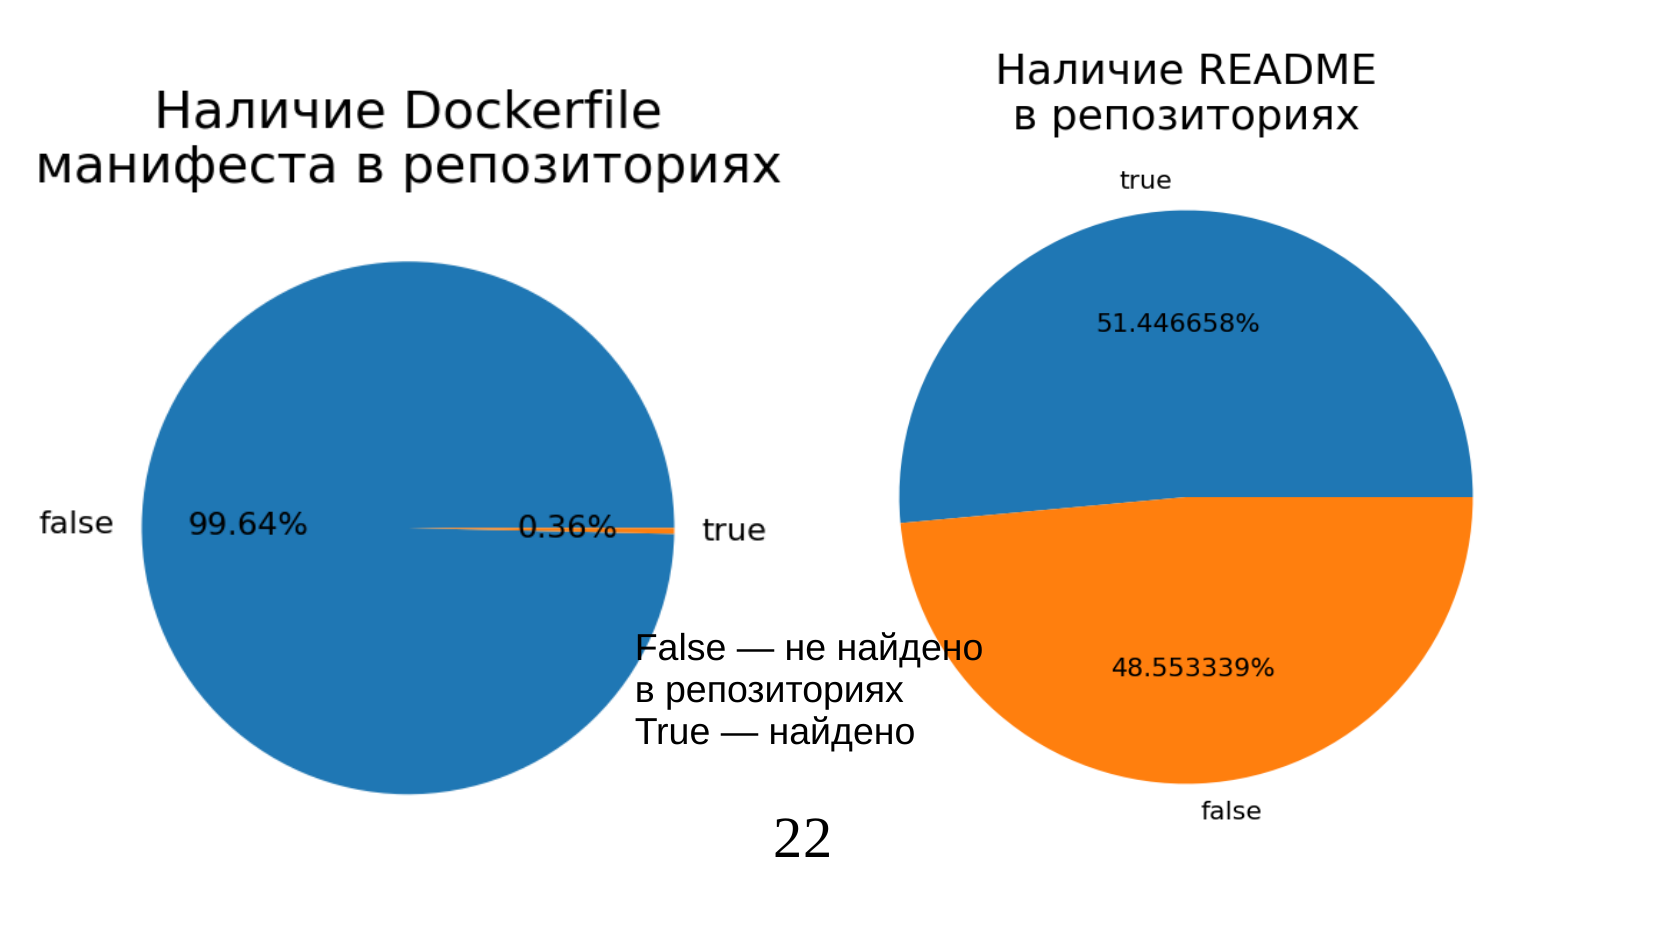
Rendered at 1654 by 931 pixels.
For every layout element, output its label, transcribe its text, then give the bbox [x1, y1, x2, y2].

picture [29, 88, 798, 820]
title <number> [59, 760, 1548, 916]
text_box False — не найдено в репозиториях True — найдено [620, 619, 1004, 761]
picture [885, 27, 1477, 760]
